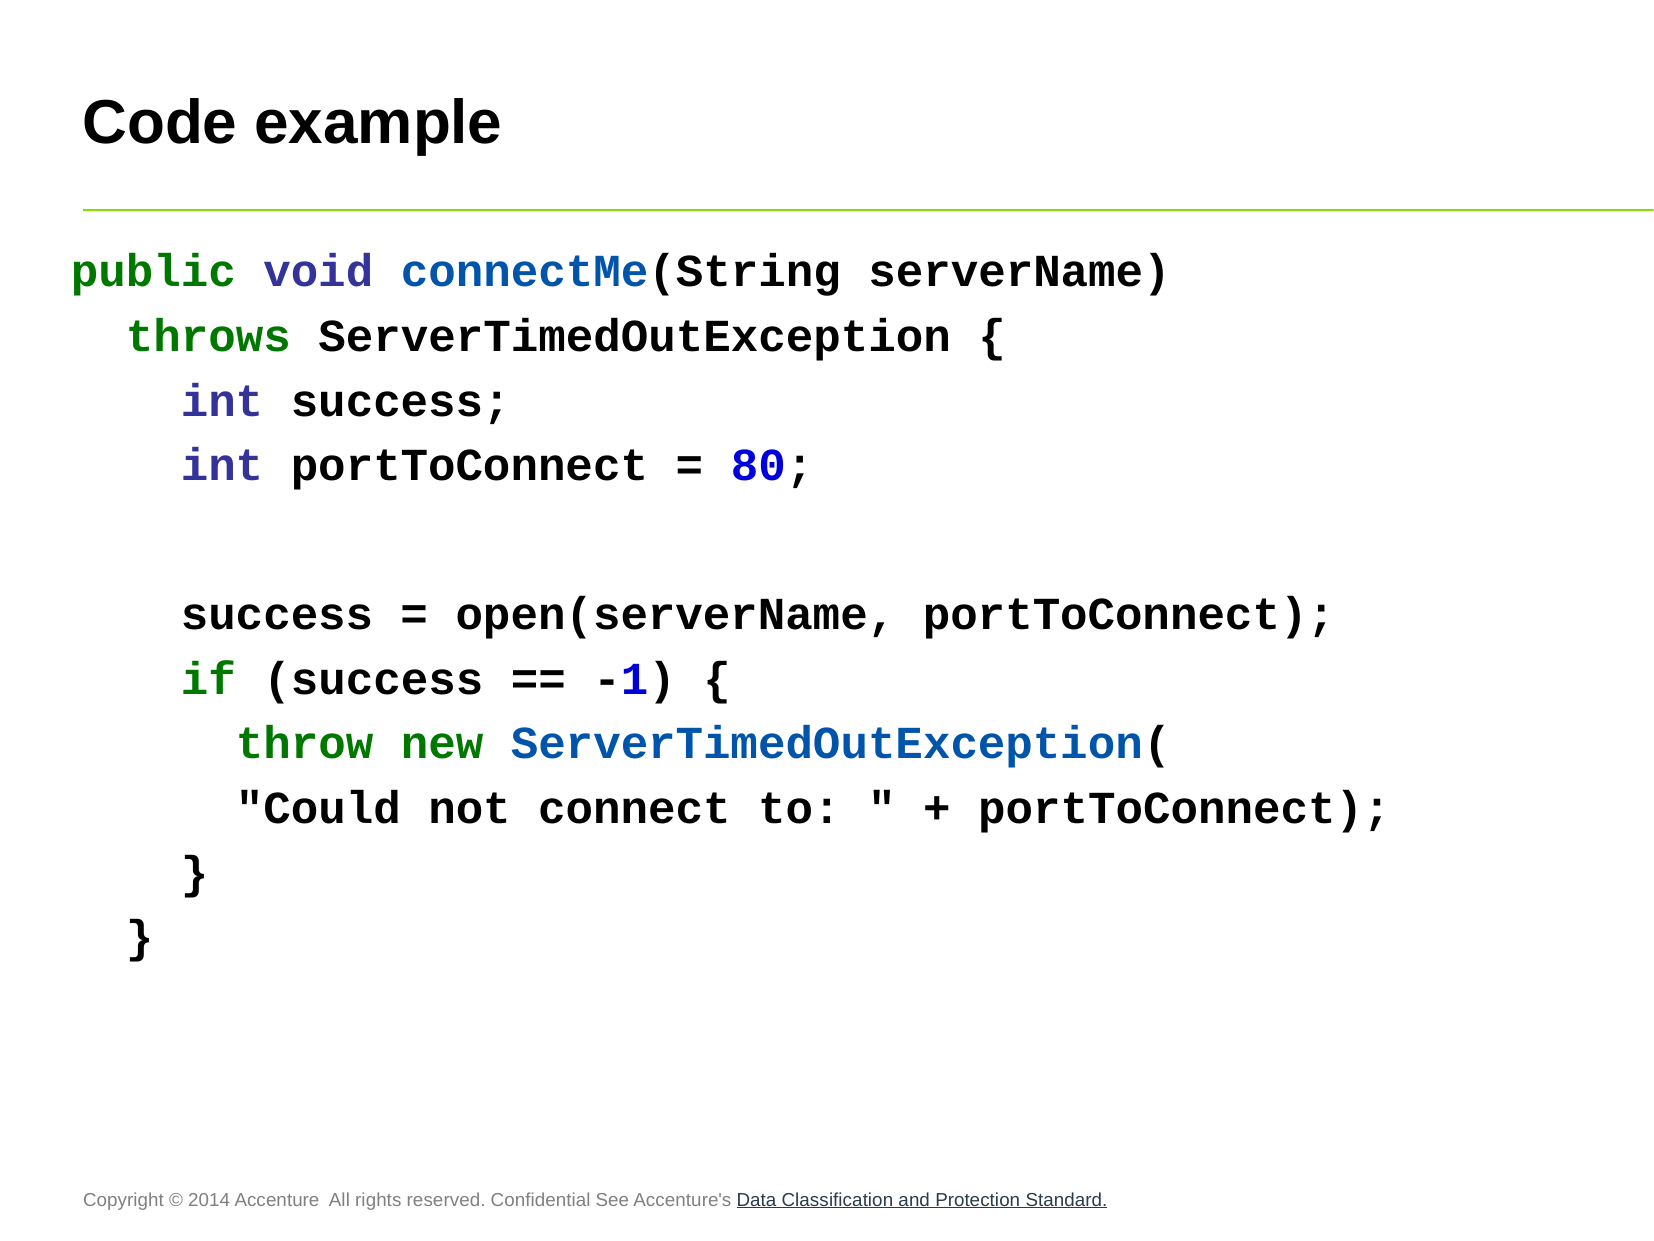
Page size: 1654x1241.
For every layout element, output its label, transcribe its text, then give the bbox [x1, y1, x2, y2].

title Code example [82, 8, 1571, 235]
list public void connectMe(String serverName) throws ServerTimedOutException { int success; int portToConnect = 80; success = open(serverName, portToConnect); if (success == -1) { throw new ServerTimedOutException( "Could not connect to: " + portToConnect); } } [70, 235, 1607, 1146]
